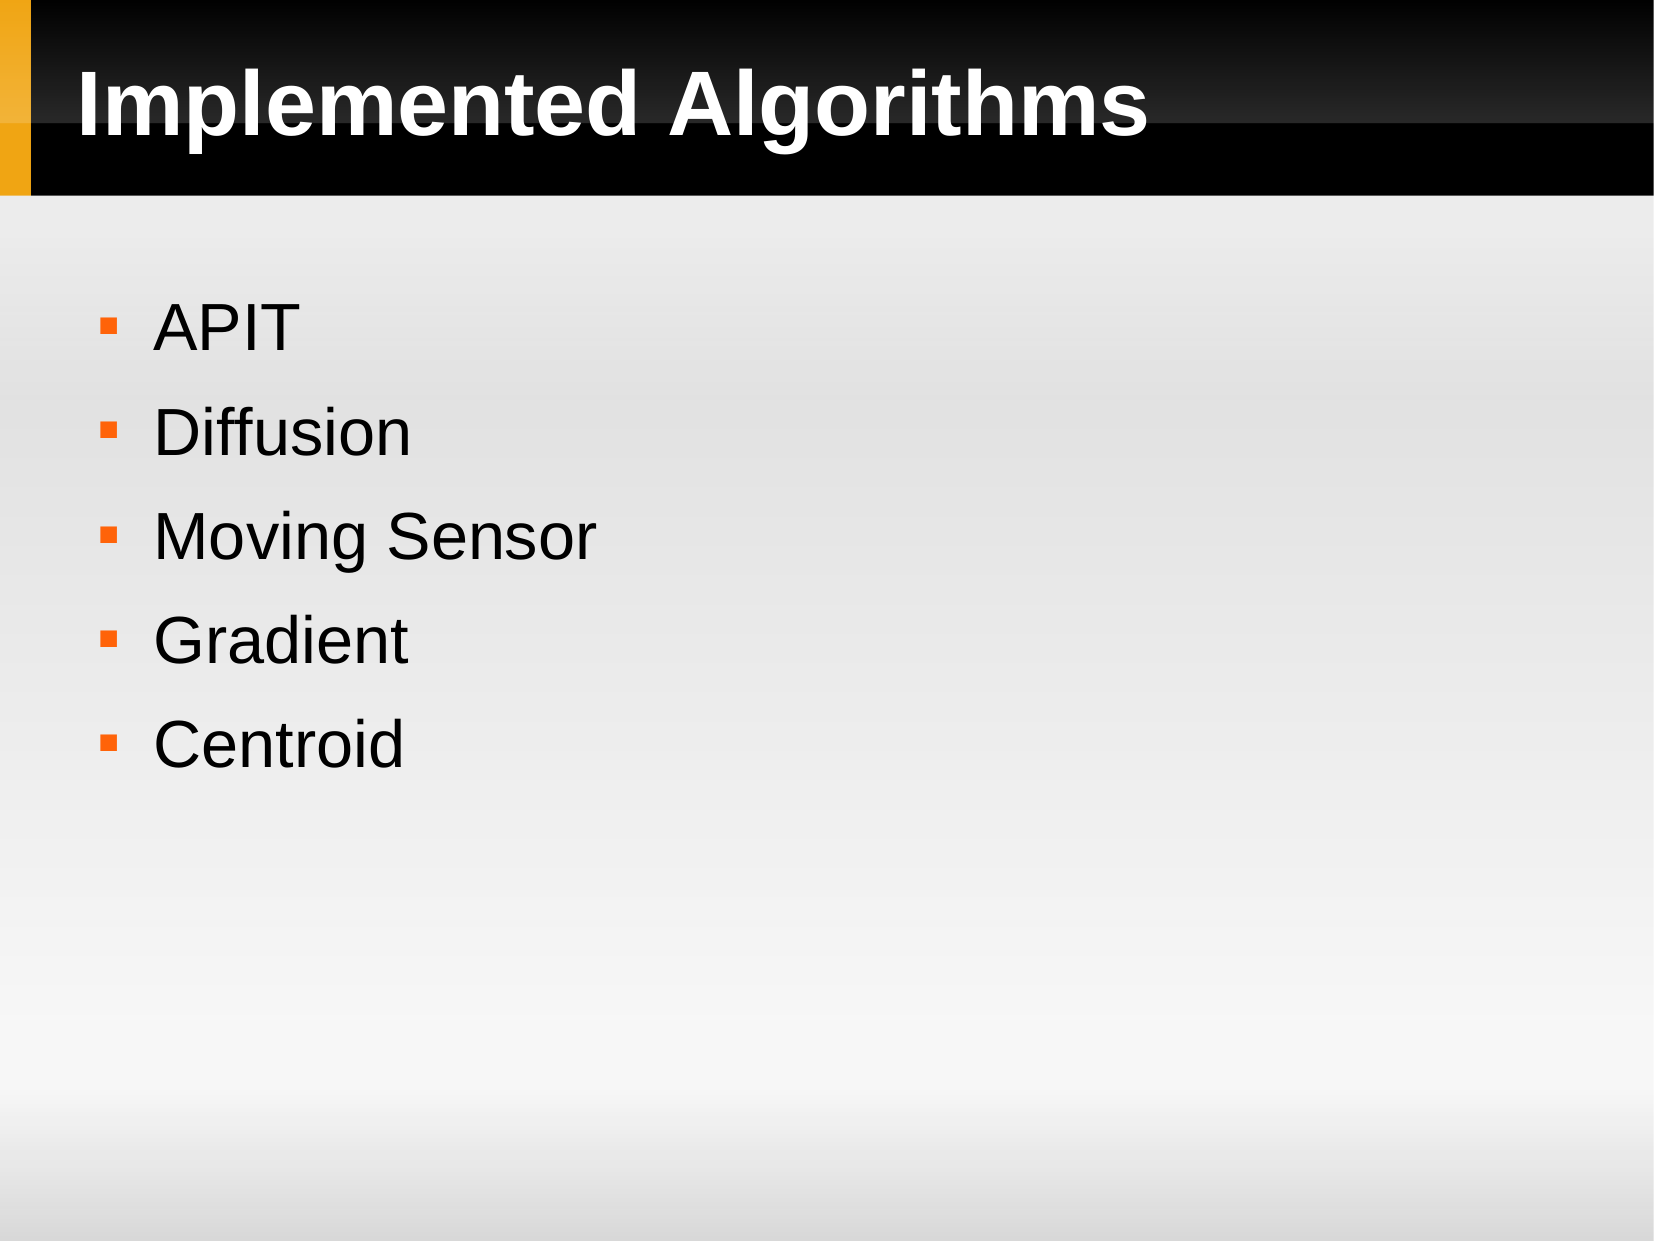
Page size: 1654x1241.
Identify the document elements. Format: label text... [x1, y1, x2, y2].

title Implemented Algorithms [76, 7, 1565, 200]
list APIT Diffusion Moving Sensor Gradient Centroid [82, 290, 1571, 1094]
picture [0, 0, 1654, 1241]
